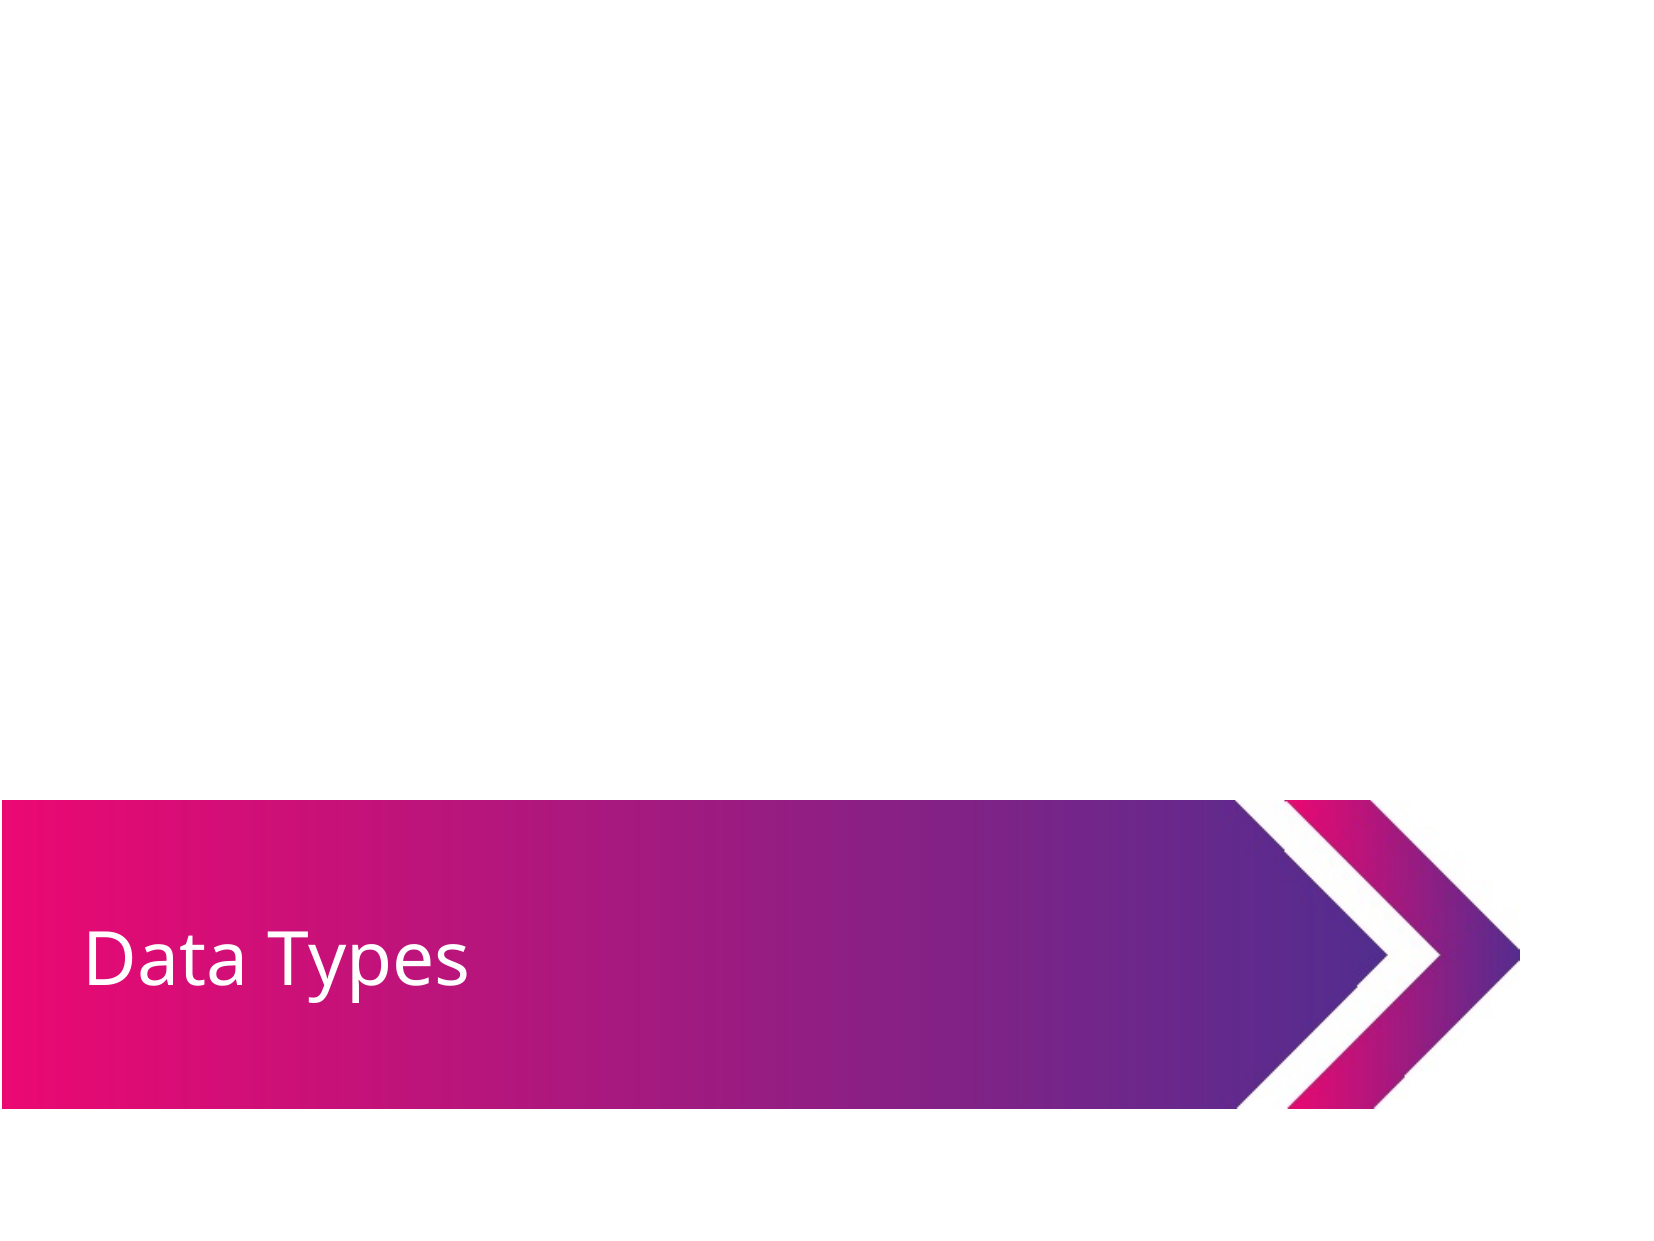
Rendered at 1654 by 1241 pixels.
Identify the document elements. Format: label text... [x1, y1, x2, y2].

title Data Types [82, 852, 1396, 1060]
picture [2, 800, 1520, 1109]
